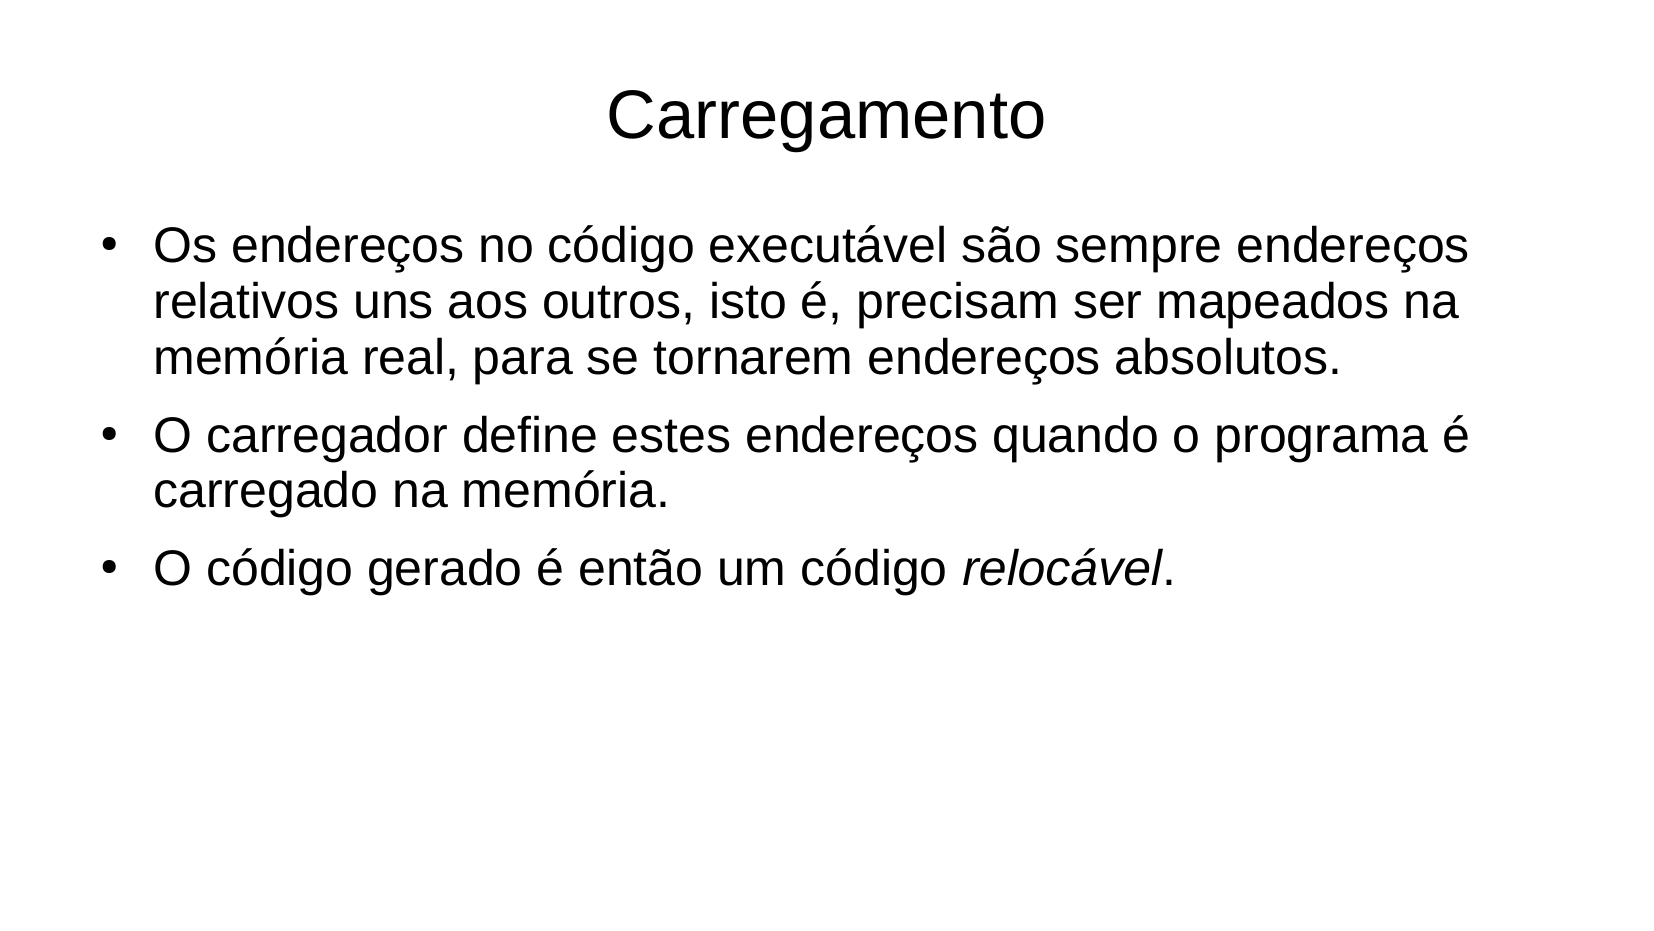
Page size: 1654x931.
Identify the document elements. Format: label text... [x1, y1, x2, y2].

list Os endereços no código executável são sempre endereços relativos uns aos outros, isto é, precisam ser mapeados na memória real, para se tornarem endereços absolutos. O carregador define estes endereços quando o programa é carregado na memória. O código gerado é então um código relocável. [82, 217, 1571, 758]
title Carregamento [82, 37, 1571, 193]
